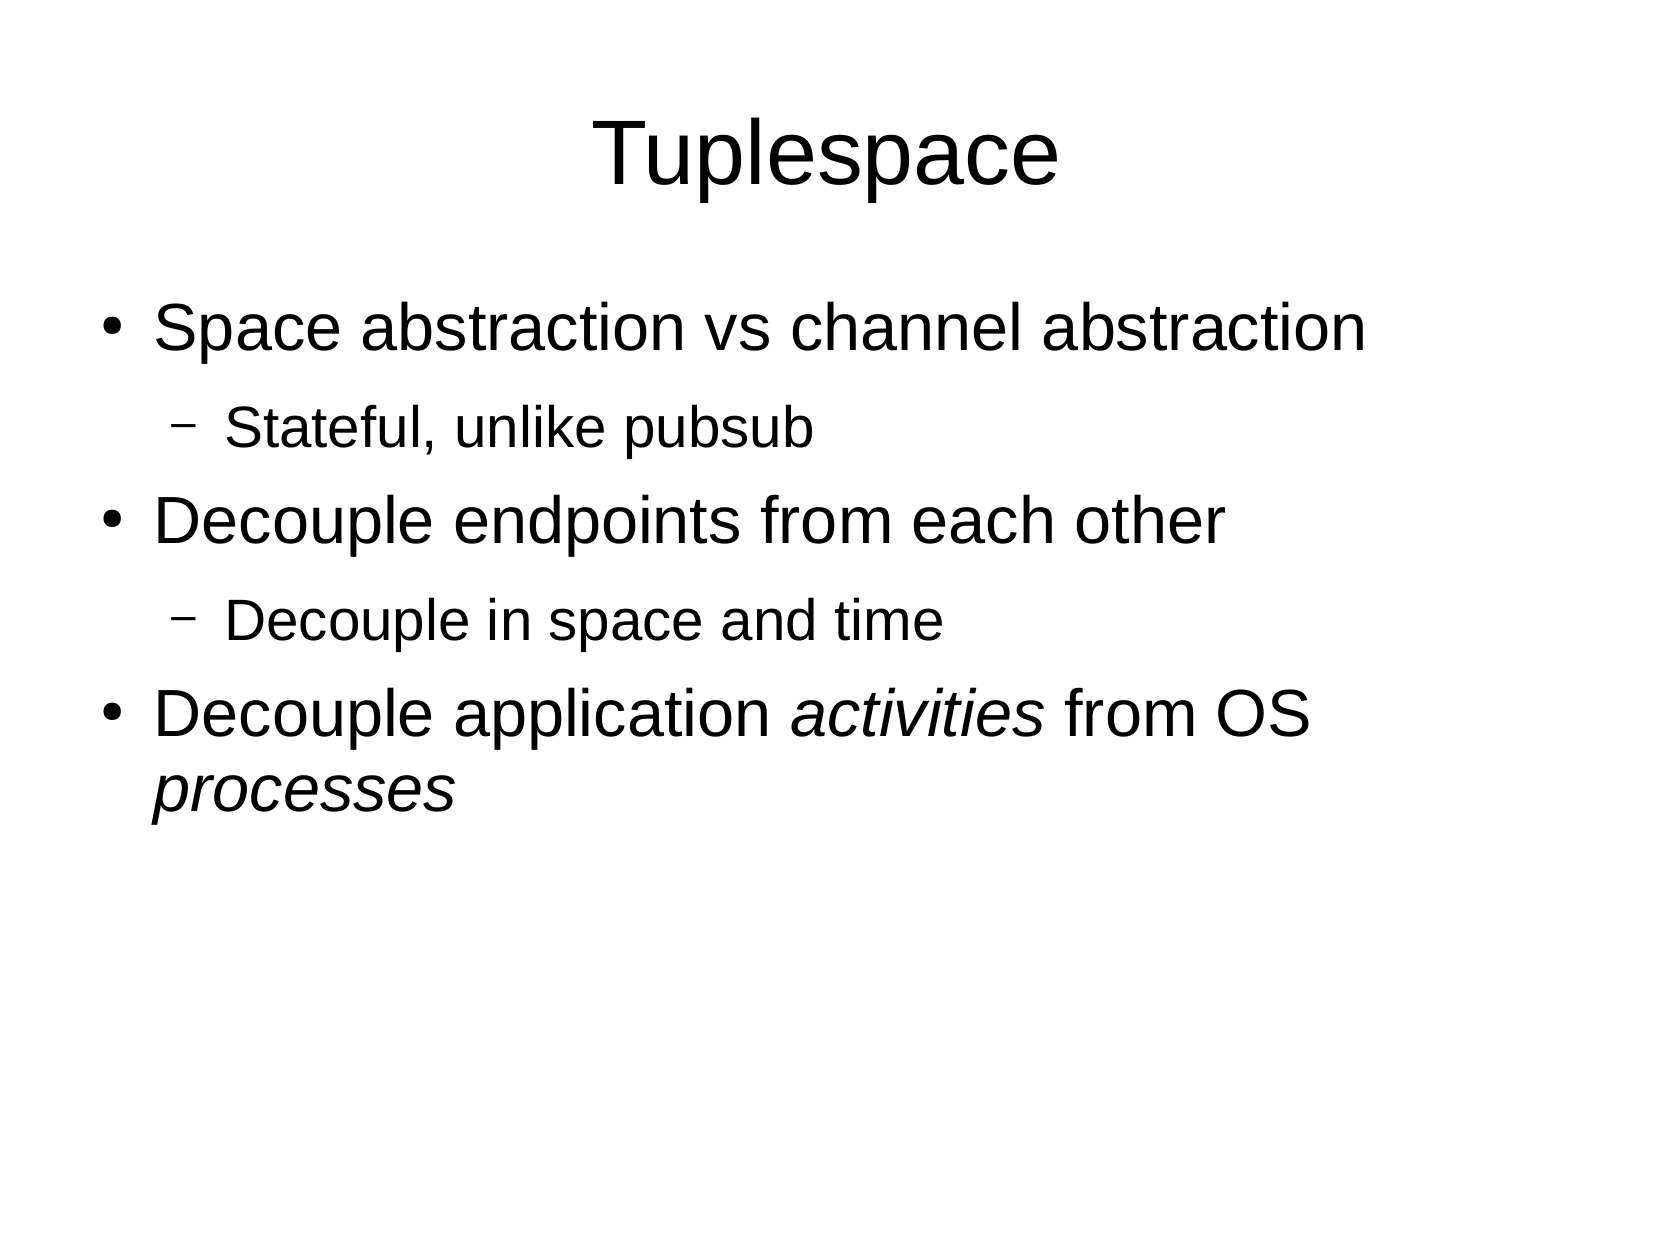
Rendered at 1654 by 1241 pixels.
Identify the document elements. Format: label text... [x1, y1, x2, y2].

list Space abstraction vs channel abstraction Stateful, unlike pubsub Decouple endpoints from each other Decouple in space and time Decouple application activities from OS processes [82, 290, 1538, 1010]
title Tuplespace [82, 49, 1571, 257]
